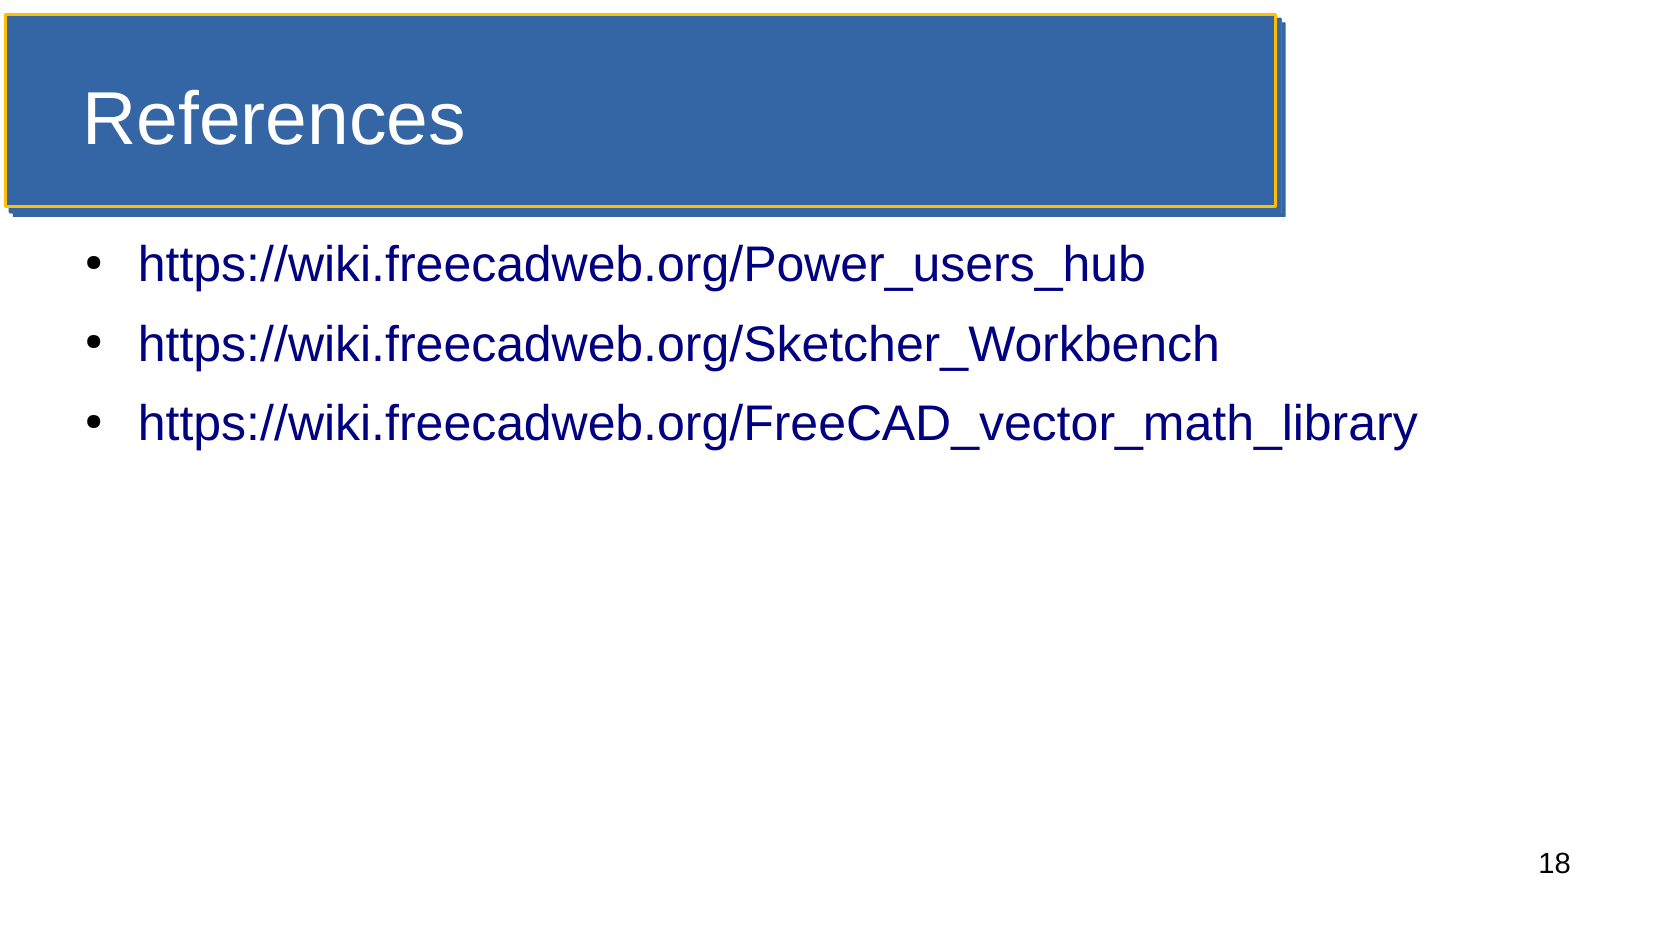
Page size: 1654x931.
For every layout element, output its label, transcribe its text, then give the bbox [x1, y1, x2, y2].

list https://wiki.freecadweb.org/Power_users_hub https://wiki.freecadweb.org/Sketcher_Workbench https://wiki.freecadweb.org/FreeCAD_vector_math_library [29, 236, 1625, 827]
title References [82, 44, 1235, 192]
